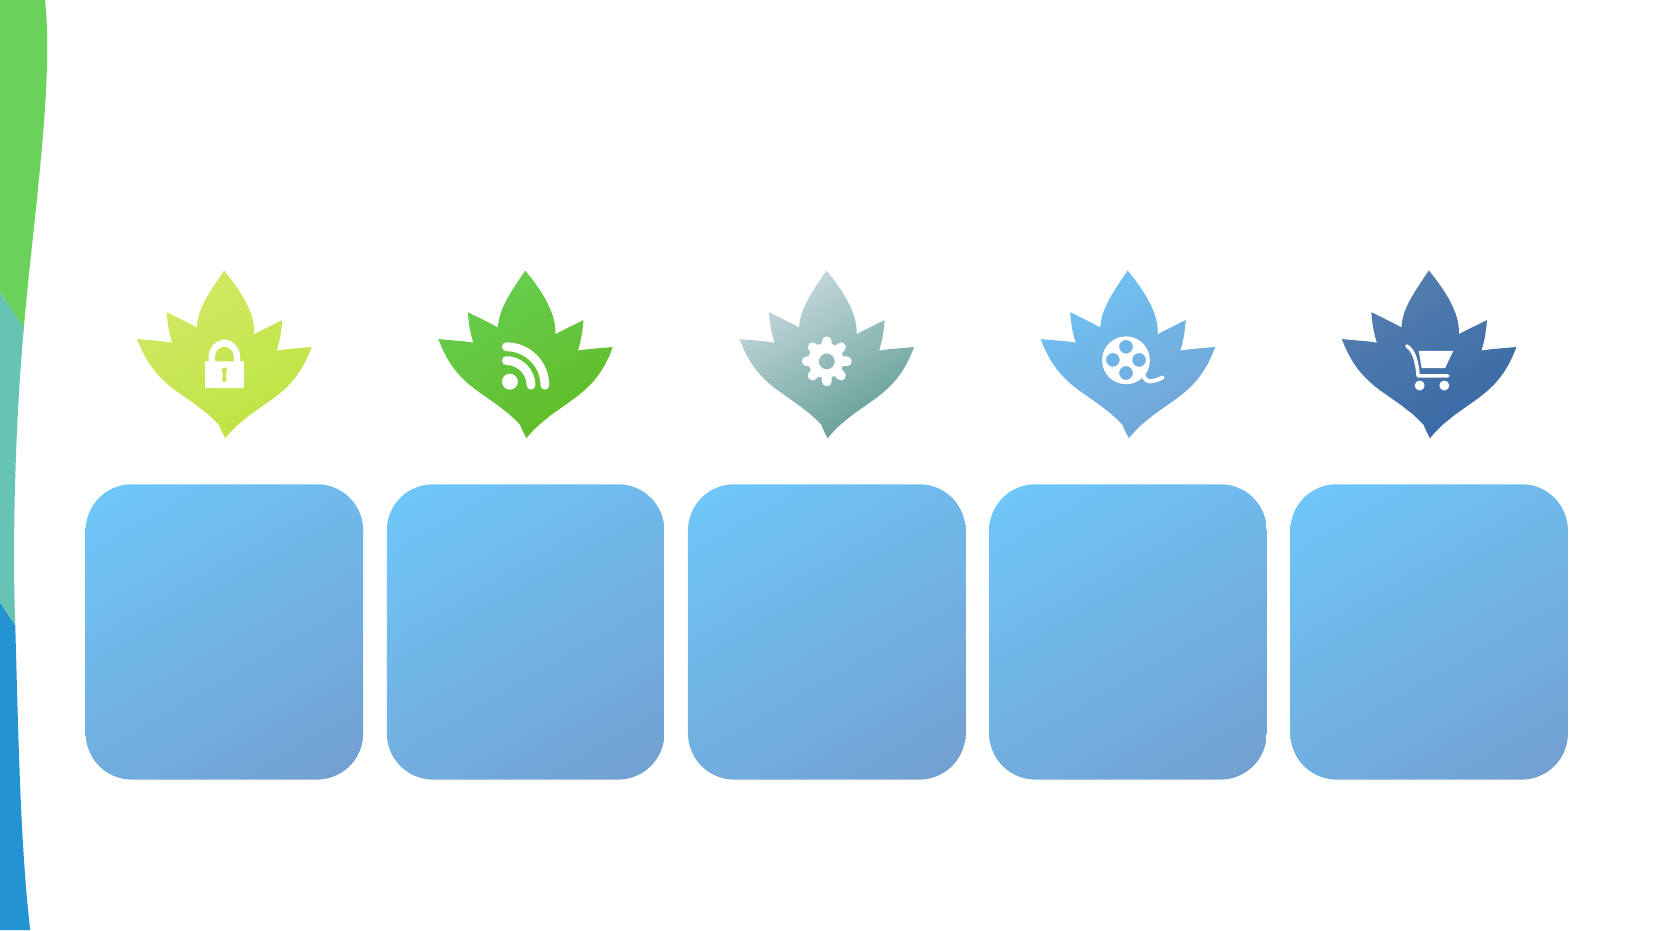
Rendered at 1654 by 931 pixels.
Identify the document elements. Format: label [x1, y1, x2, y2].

text_box [137, 270, 312, 439]
text_box [687, 484, 966, 780]
text_box [438, 270, 613, 439]
text_box [1341, 270, 1517, 439]
text_box [386, 484, 665, 780]
text_box [989, 484, 1267, 780]
text_box [739, 270, 915, 439]
text_box [1290, 484, 1568, 780]
text_box [1040, 270, 1216, 439]
text_box [85, 484, 364, 780]
